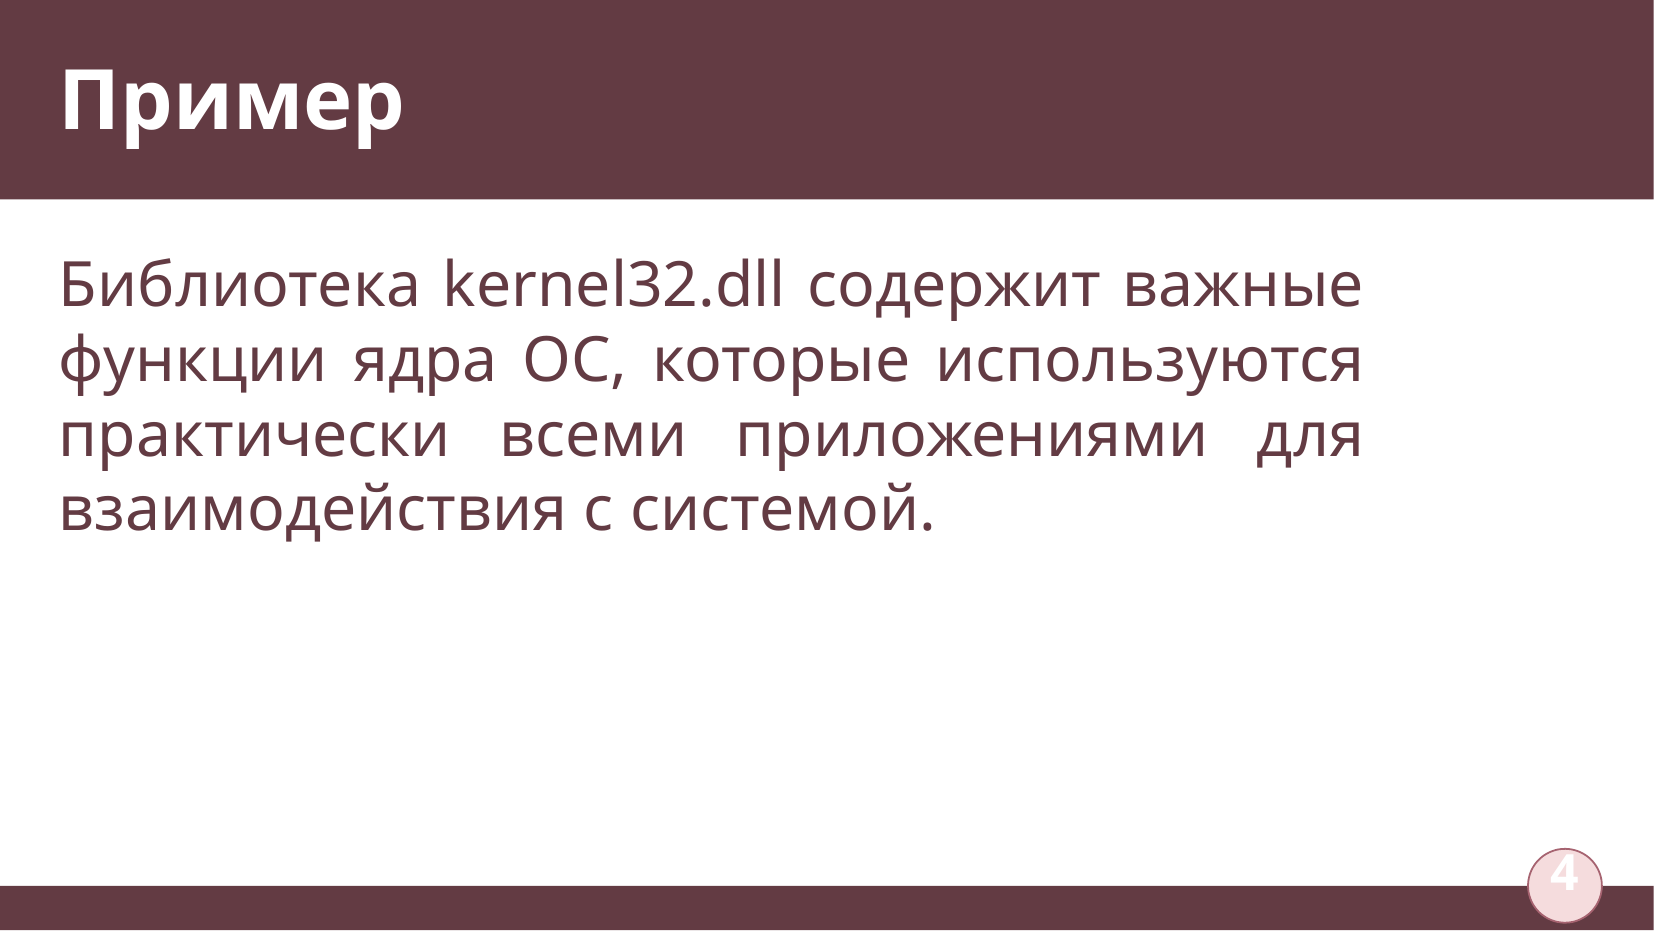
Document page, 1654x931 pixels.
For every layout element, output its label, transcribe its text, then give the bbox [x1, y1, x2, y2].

title Пример [59, 37, 1595, 155]
list Библиотека kernel32.dll содержит важные функции ядра ОС, которые используются практически всеми приложениями для взаимодействия с системой. [59, 243, 1595, 694]
